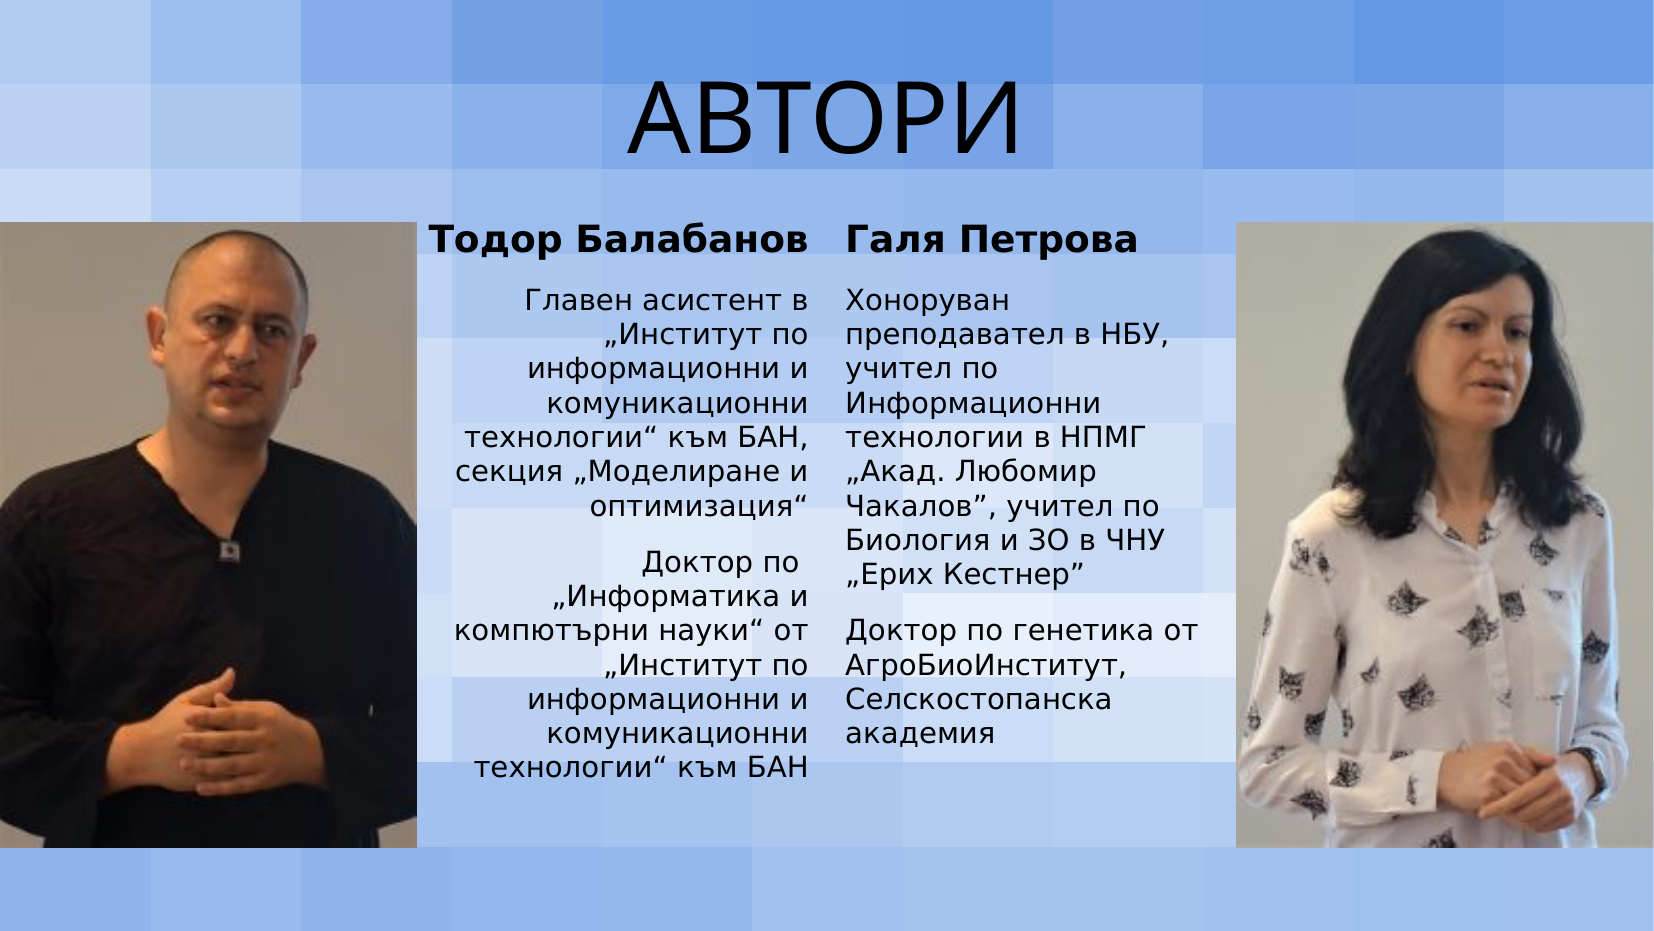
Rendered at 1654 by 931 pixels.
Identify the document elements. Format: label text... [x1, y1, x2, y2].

title АВТОРИ [39, 37, 1615, 193]
list Галя Петрова Хоноруван преподавател в НБУ, учител по Информационни технологии в НПМГ „Акад. Любомир Чакалов”, учител по Биология и ЗО в ЧНУ „Ерих Кестнер” Доктор по генетика от АгроБиоИнститут, Селскостопанска академия [845, 217, 1237, 931]
picture [0, 0, 1654, 931]
list Тодор Балабанов Главен асистент в „Институт по информационни и комуникационни технологии“ към БАН, секция „Моделиране и оптимизация“ Доктор по „Информатика и компютърни науки“ от „Институт по информационни и комуникационни технологии“ към БАН [416, 217, 809, 931]
